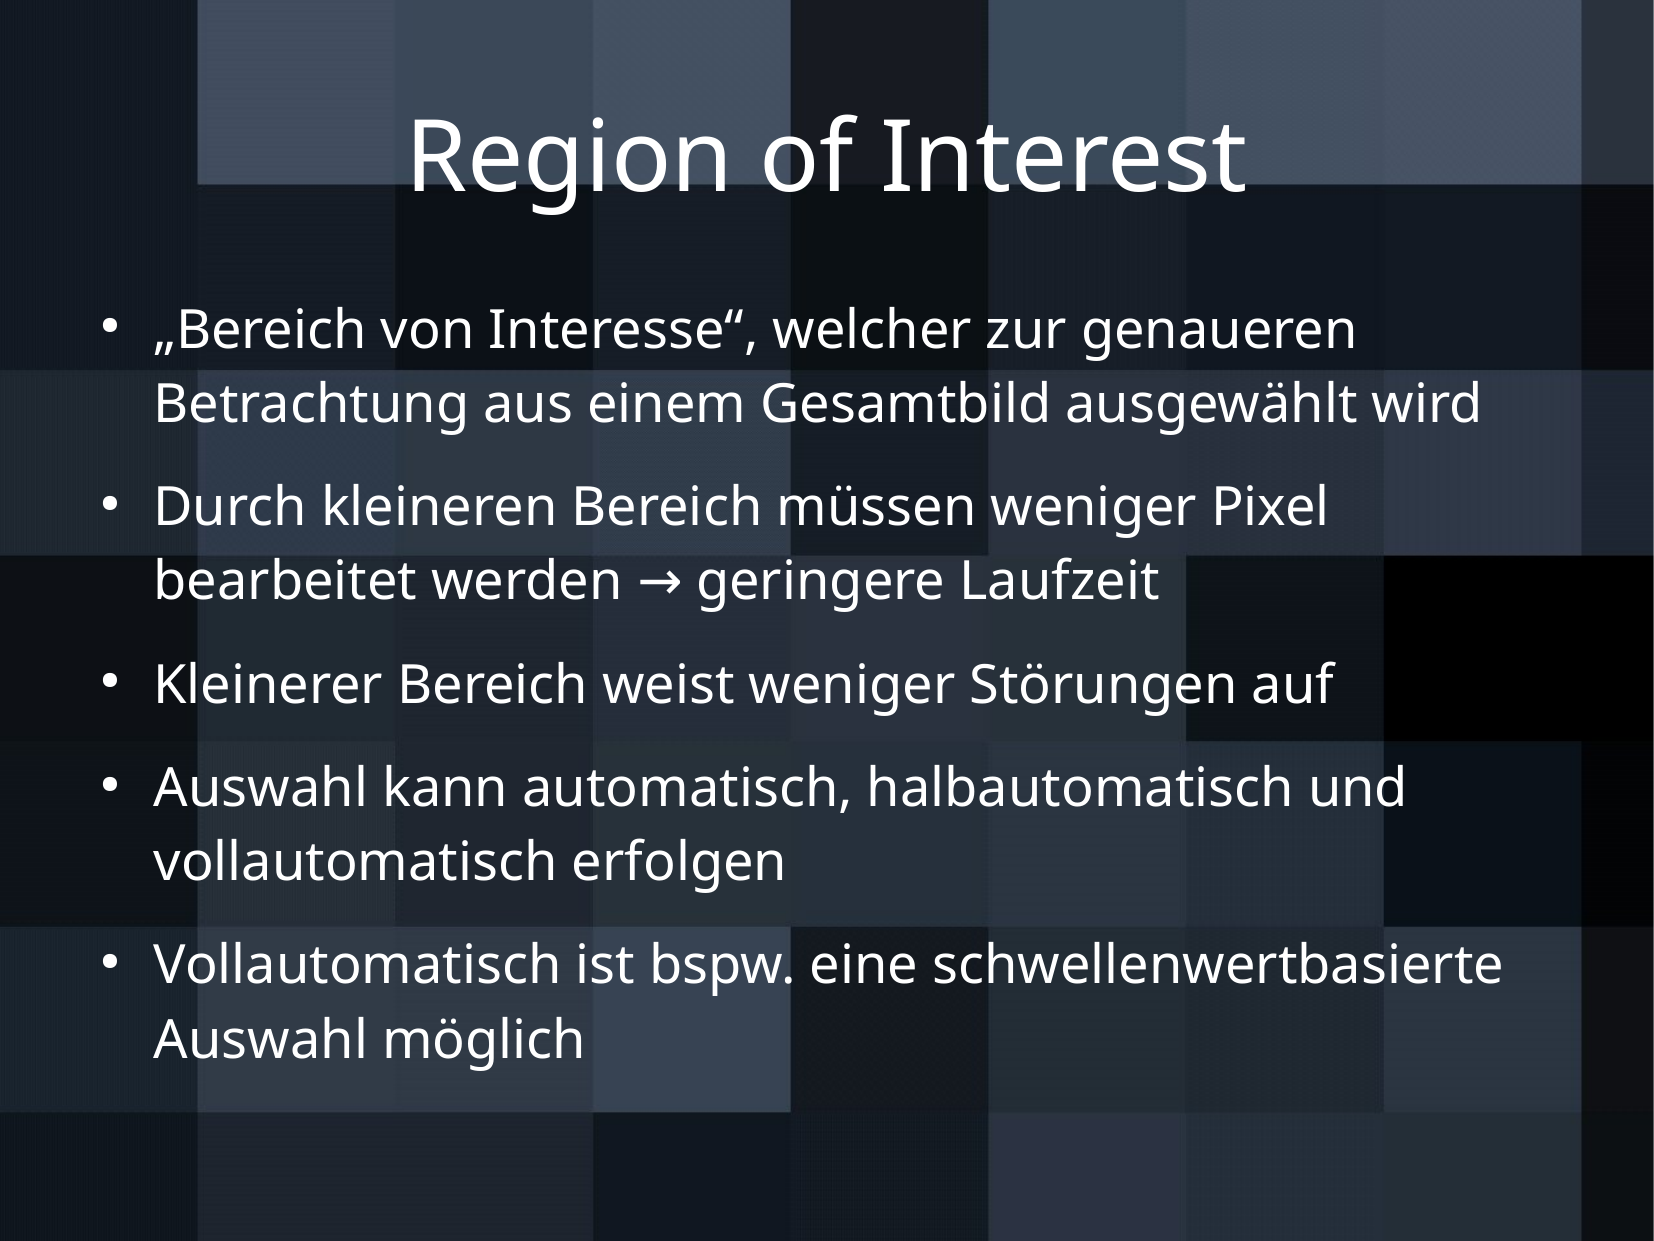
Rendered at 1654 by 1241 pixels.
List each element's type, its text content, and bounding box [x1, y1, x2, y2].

list „Bereich von Interesse“, welcher zur genaueren Betrachtung aus einem Gesamtbild ausgewählt wird Durch kleineren Bereich müssen weniger Pixel bearbeitet werden → geringere Laufzeit Kleinerer Bereich weist weniger Störungen auf Auswahl kann automatisch, halbautomatisch und vollautomatisch erfolgen Vollautomatisch ist bspw. eine schwellenwertbasierte Auswahl möglich [82, 290, 1571, 1162]
picture [0, 0, 1654, 1241]
title Region of Interest [82, 49, 1571, 257]
